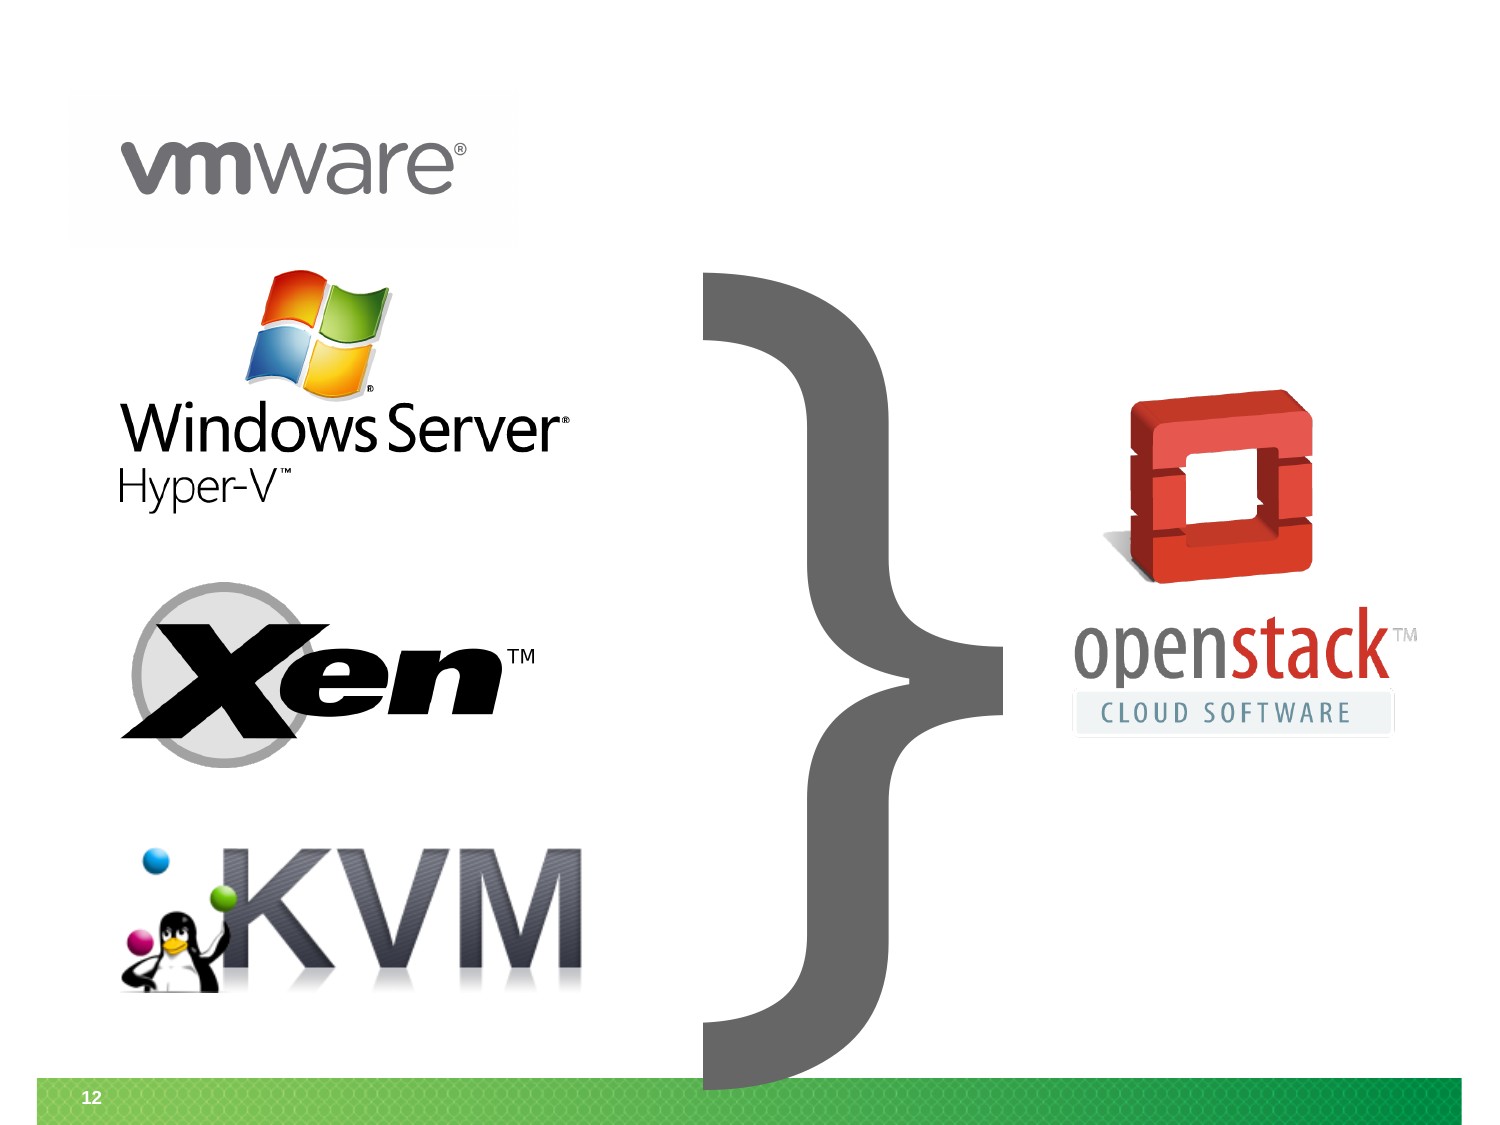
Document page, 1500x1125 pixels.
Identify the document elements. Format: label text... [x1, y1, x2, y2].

picture [1004, 375, 1495, 751]
picture [36, 1078, 1462, 1125]
text_box } [658, 0, 1004, 1091]
picture [120, 270, 571, 514]
picture [120, 582, 534, 768]
picture [68, 89, 519, 247]
picture [120, 847, 590, 993]
